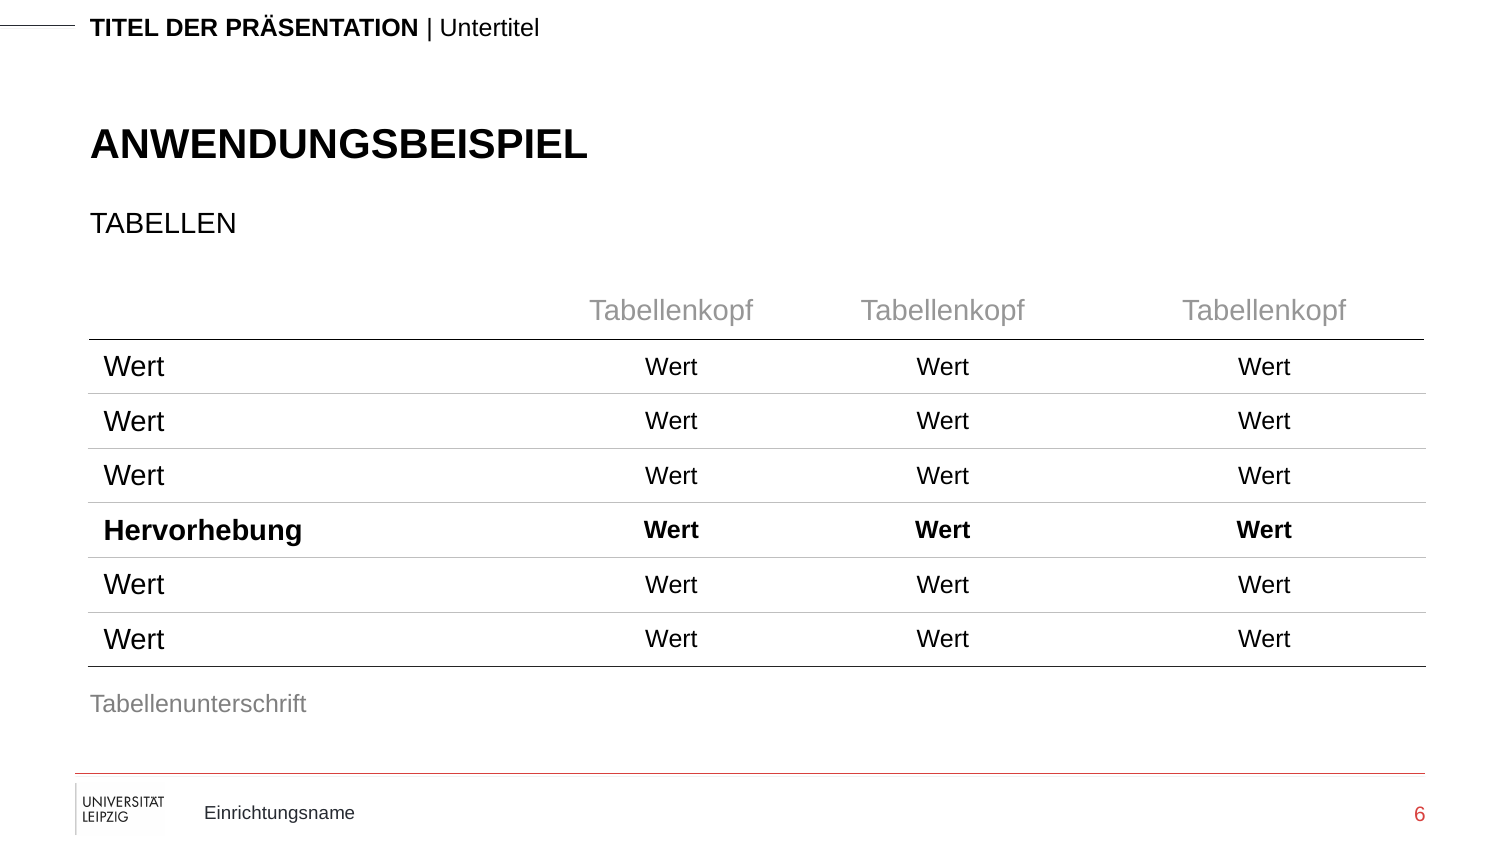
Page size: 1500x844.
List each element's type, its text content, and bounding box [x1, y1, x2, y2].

table_cell Wert [561, 449, 781, 502]
table_cell Wert [89, 613, 560, 666]
table_cell Wert [561, 394, 781, 448]
table_cell Wert [1104, 558, 1424, 612]
table_cell Wert [783, 503, 1103, 557]
table_cell Wert [783, 613, 1103, 666]
table_cell Wert [89, 449, 560, 502]
table_header Tabellenkopf [561, 282, 781, 339]
slide_number <Foliennummer> [1303, 800, 1426, 834]
list Tabellenunterschrift [75, 680, 1425, 771]
table_cell Wert [783, 449, 1103, 502]
table_cell Wert [1104, 503, 1424, 557]
table_cell Wert [1104, 340, 1424, 393]
table_header [89, 282, 560, 339]
table_cell Wert [1104, 394, 1424, 448]
table_cell Wert [783, 394, 1103, 448]
table_header Tabellenkopf [783, 282, 1103, 339]
table_cell Wert [1104, 449, 1424, 502]
table_cell Wert [89, 340, 560, 393]
table_cell Wert [561, 613, 781, 666]
table_cell Wert [89, 394, 560, 448]
table_cell Wert [89, 558, 560, 612]
table_cell Wert [561, 340, 781, 393]
table_cell Wert [783, 558, 1103, 612]
list TABELLEN [75, 187, 1425, 247]
table_cell Wert [561, 503, 781, 557]
title Anwendungsbeispiel [75, 50, 1425, 175]
table_cell Wert [561, 558, 781, 612]
table_header Tabellenkopf [1104, 282, 1425, 339]
table_cell Wert [1104, 613, 1424, 666]
picture [75, 782, 165, 836]
table_cell Wert [783, 340, 1103, 393]
table_cell Hervorhebung [89, 503, 560, 557]
